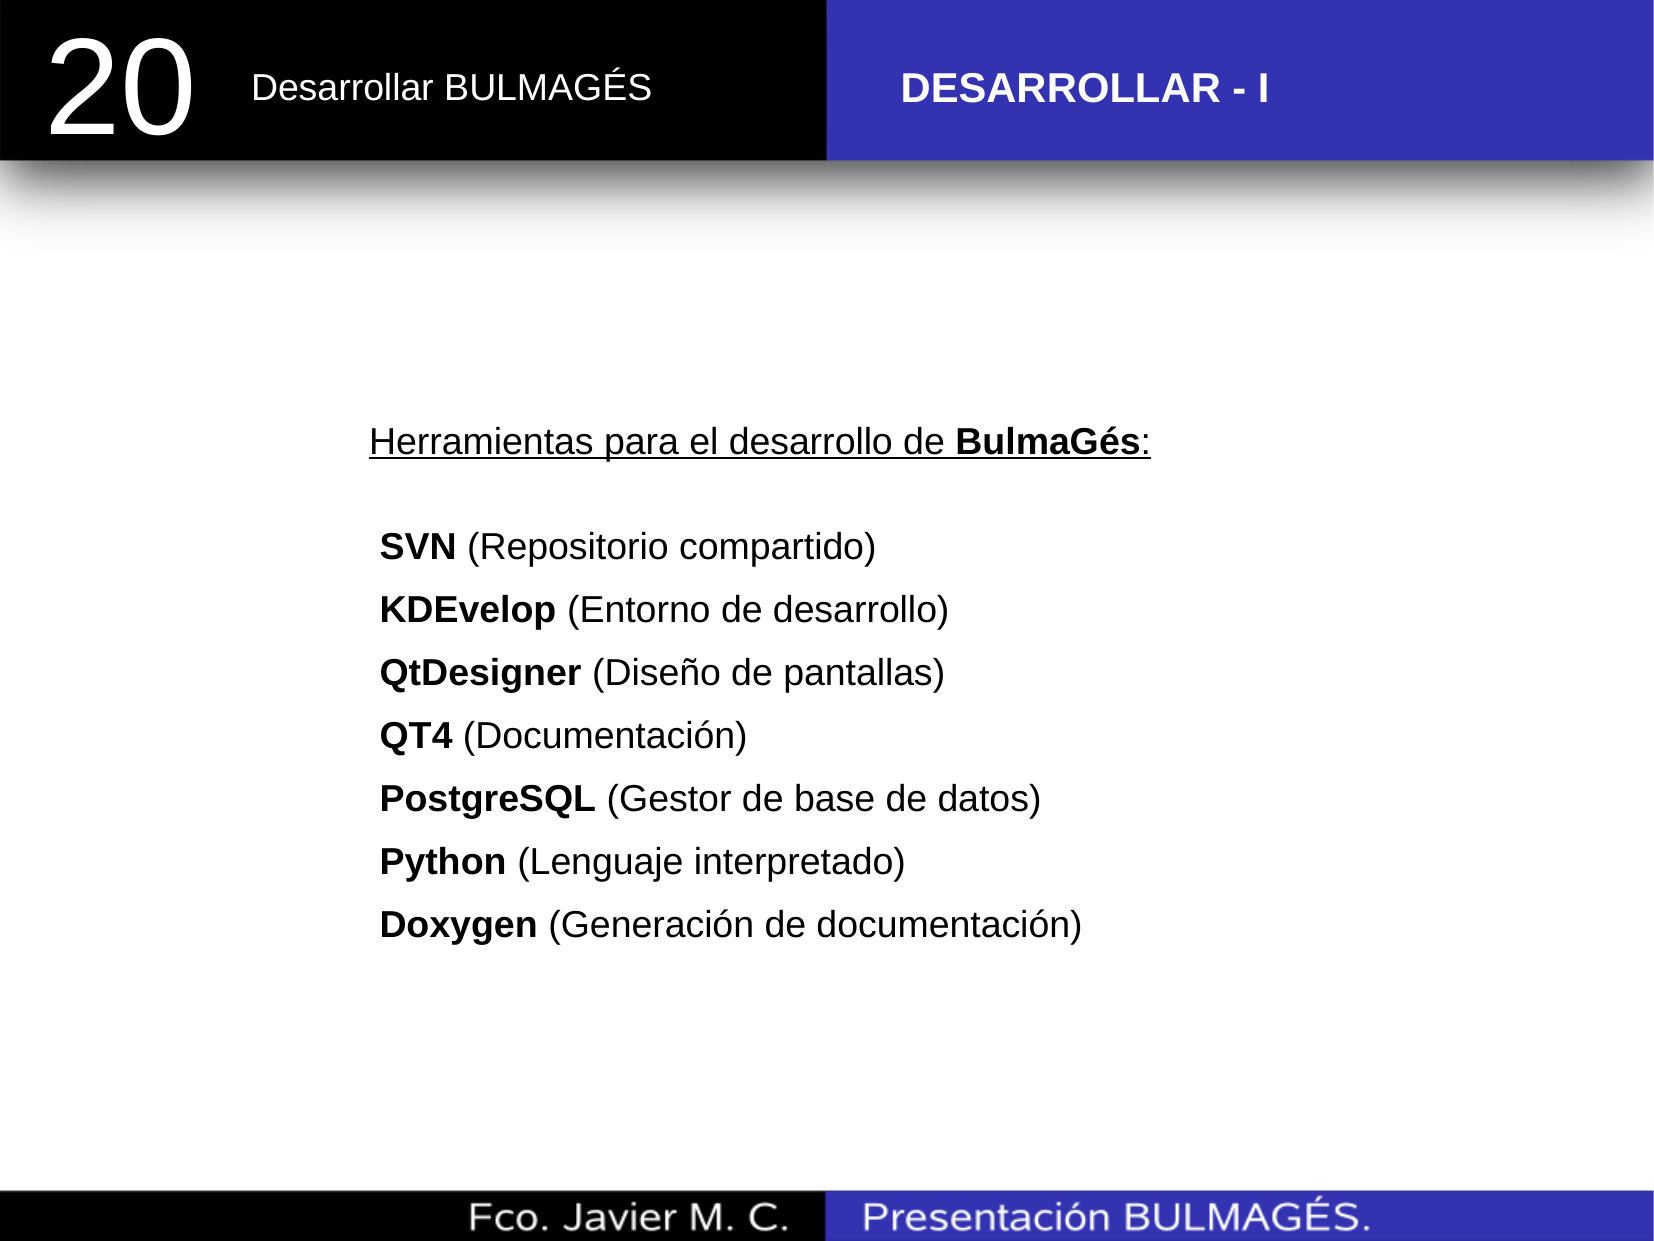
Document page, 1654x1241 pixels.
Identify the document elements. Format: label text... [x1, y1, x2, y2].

text_box <número>. [29, 2, 237, 325]
picture [0, 0, 1654, 1241]
text_box DESARROLLAR - I [885, 56, 1595, 119]
text_box Desarrollar BULMAGÉS [236, 59, 798, 148]
text_box Herramientas para el desarrollo de BulmaGés: SVN (Repositorio compartido) KDEvelop (Entorno de desarrollo) QtDesigner (Diseño de pantallas) QT4 (Documentación) PostgreSQL (Gestor de base de datos) Python (Lenguaje interpretado) Doxygen (Generación de documentación) [354, 413, 1300, 953]
